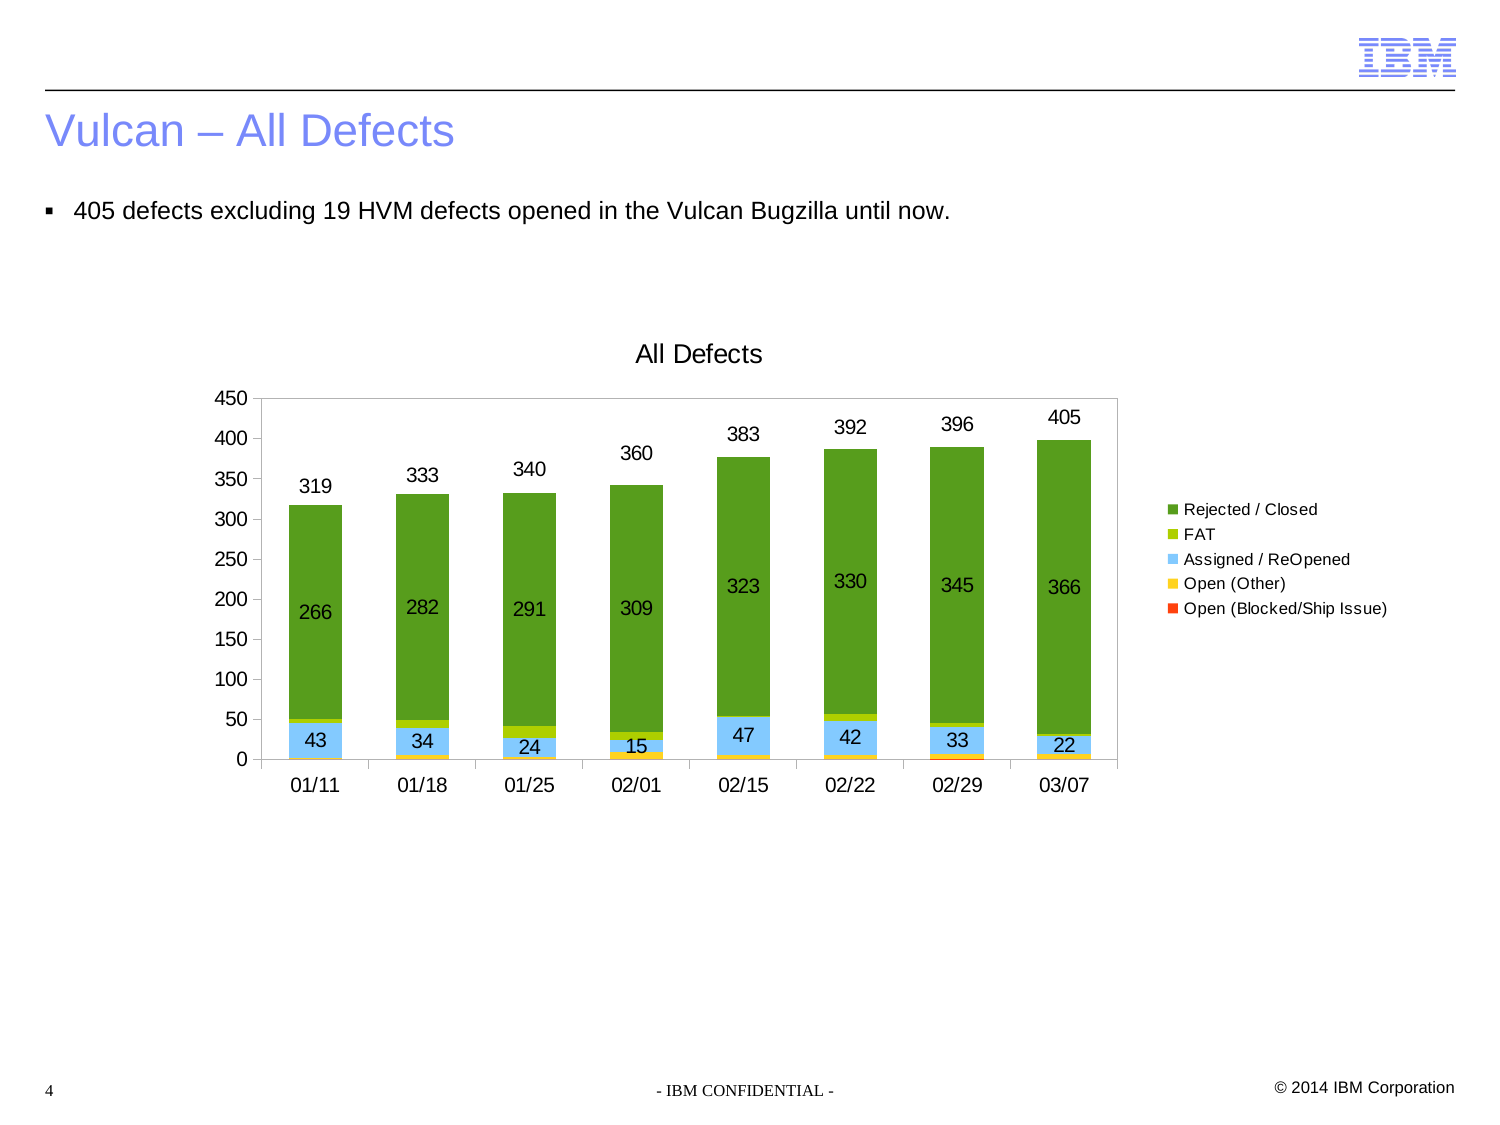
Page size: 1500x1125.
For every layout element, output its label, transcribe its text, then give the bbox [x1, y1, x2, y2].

list 405 defects excluding 19 HVM defects opened in the Vulcan Bugzilla until now. [30, 188, 1456, 378]
title Vulcan – All Defects [30, 97, 1456, 188]
chart [160, 308, 1407, 834]
picture [1359, 37, 1456, 77]
